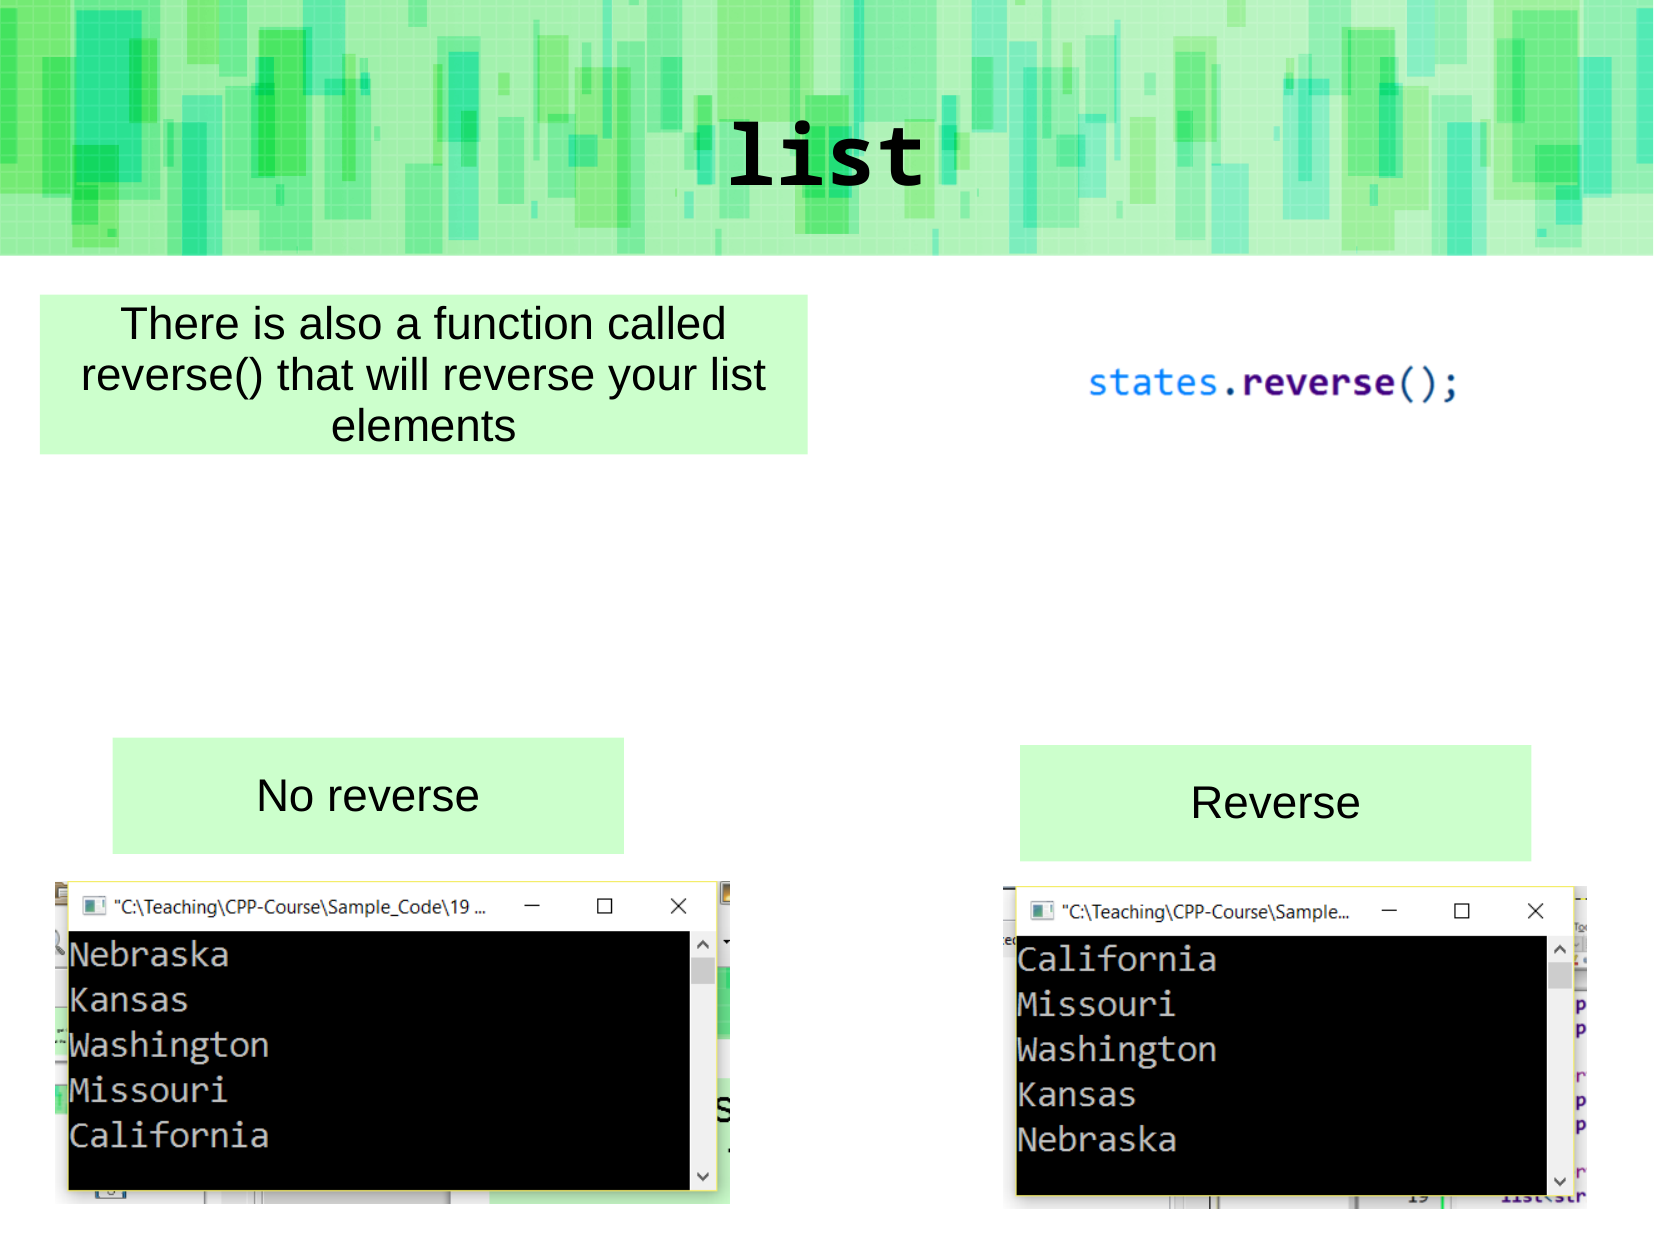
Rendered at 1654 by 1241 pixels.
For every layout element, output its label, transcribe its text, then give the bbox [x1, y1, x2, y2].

title list [82, 49, 1571, 257]
text_box No reverse [112, 737, 624, 854]
text_box There is also a function called reverse() that will reverse your list elements [39, 294, 808, 455]
text_box Reverse [1020, 745, 1532, 862]
picture [0, 0, 1654, 1241]
